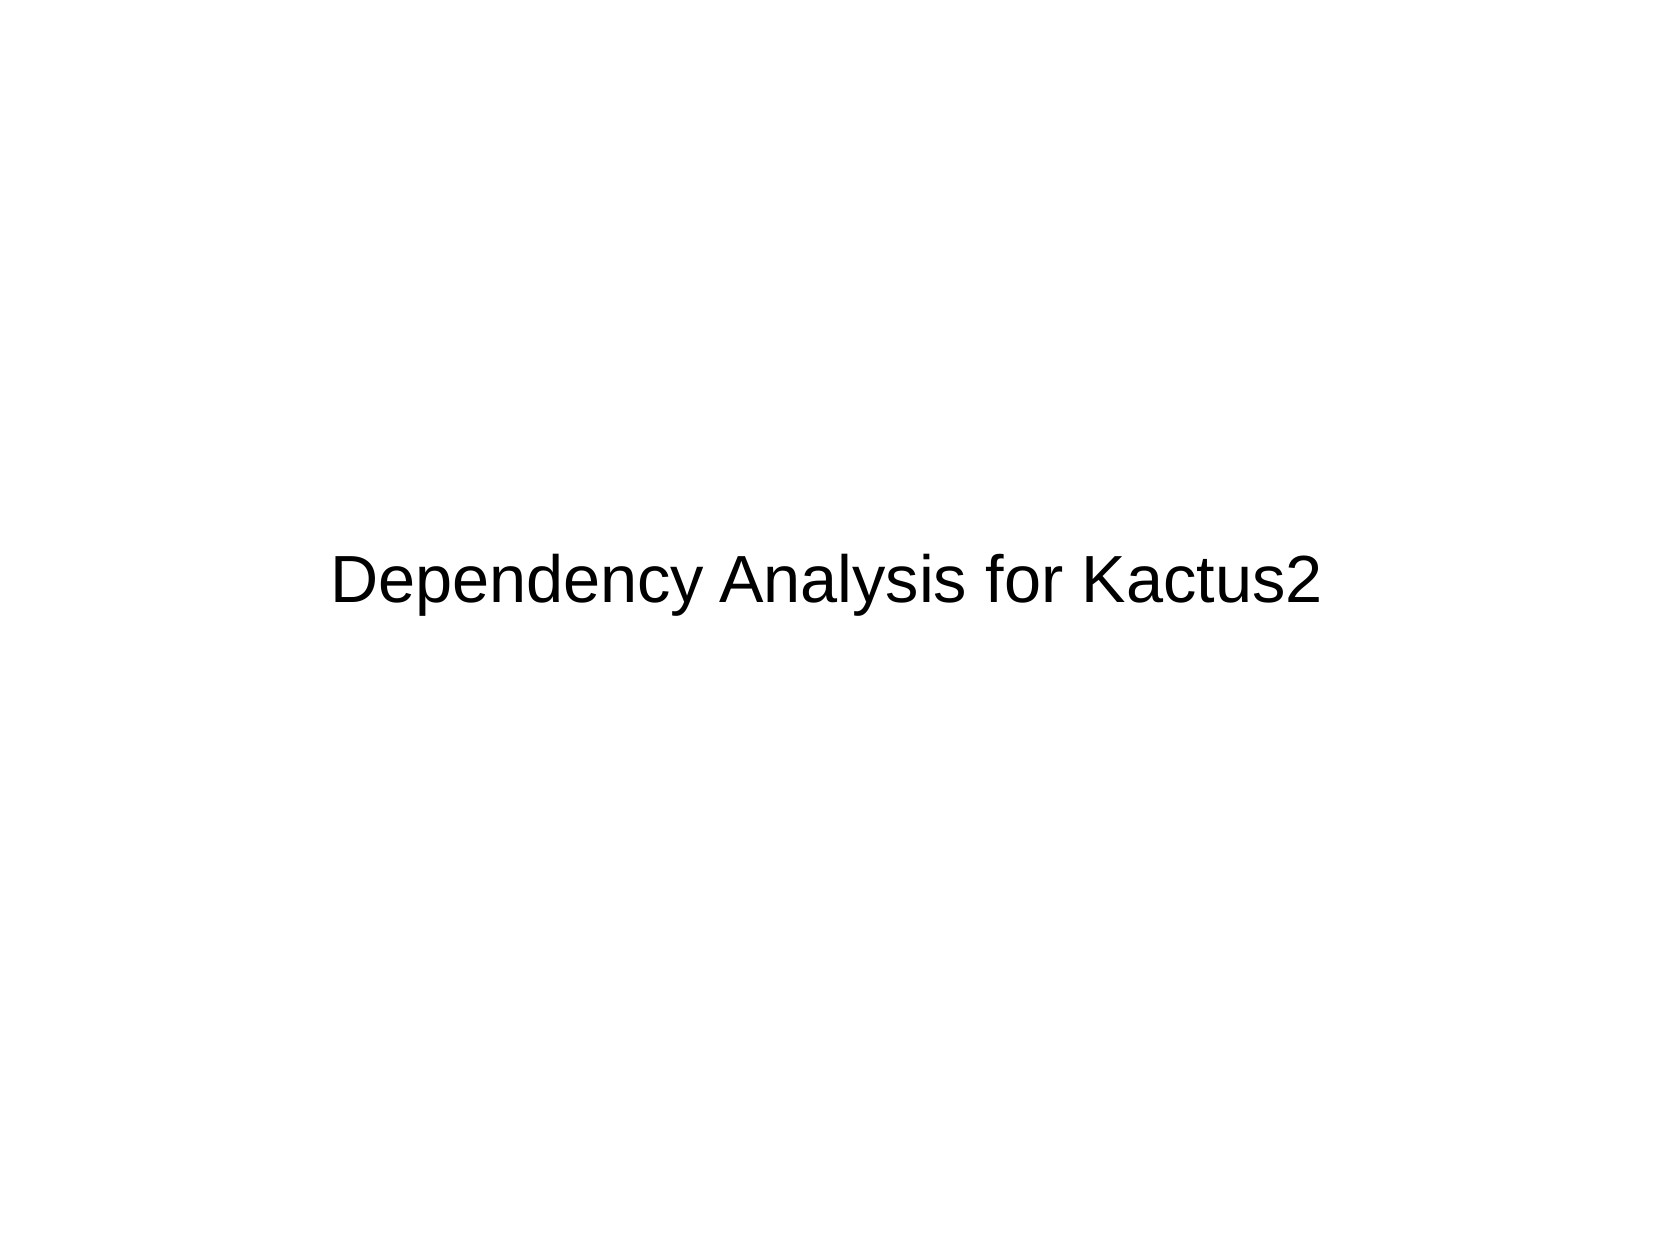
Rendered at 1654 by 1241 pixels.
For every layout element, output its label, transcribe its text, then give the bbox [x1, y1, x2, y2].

subtitle Dependency Analysis for Kactus2 [82, 49, 1571, 1109]
